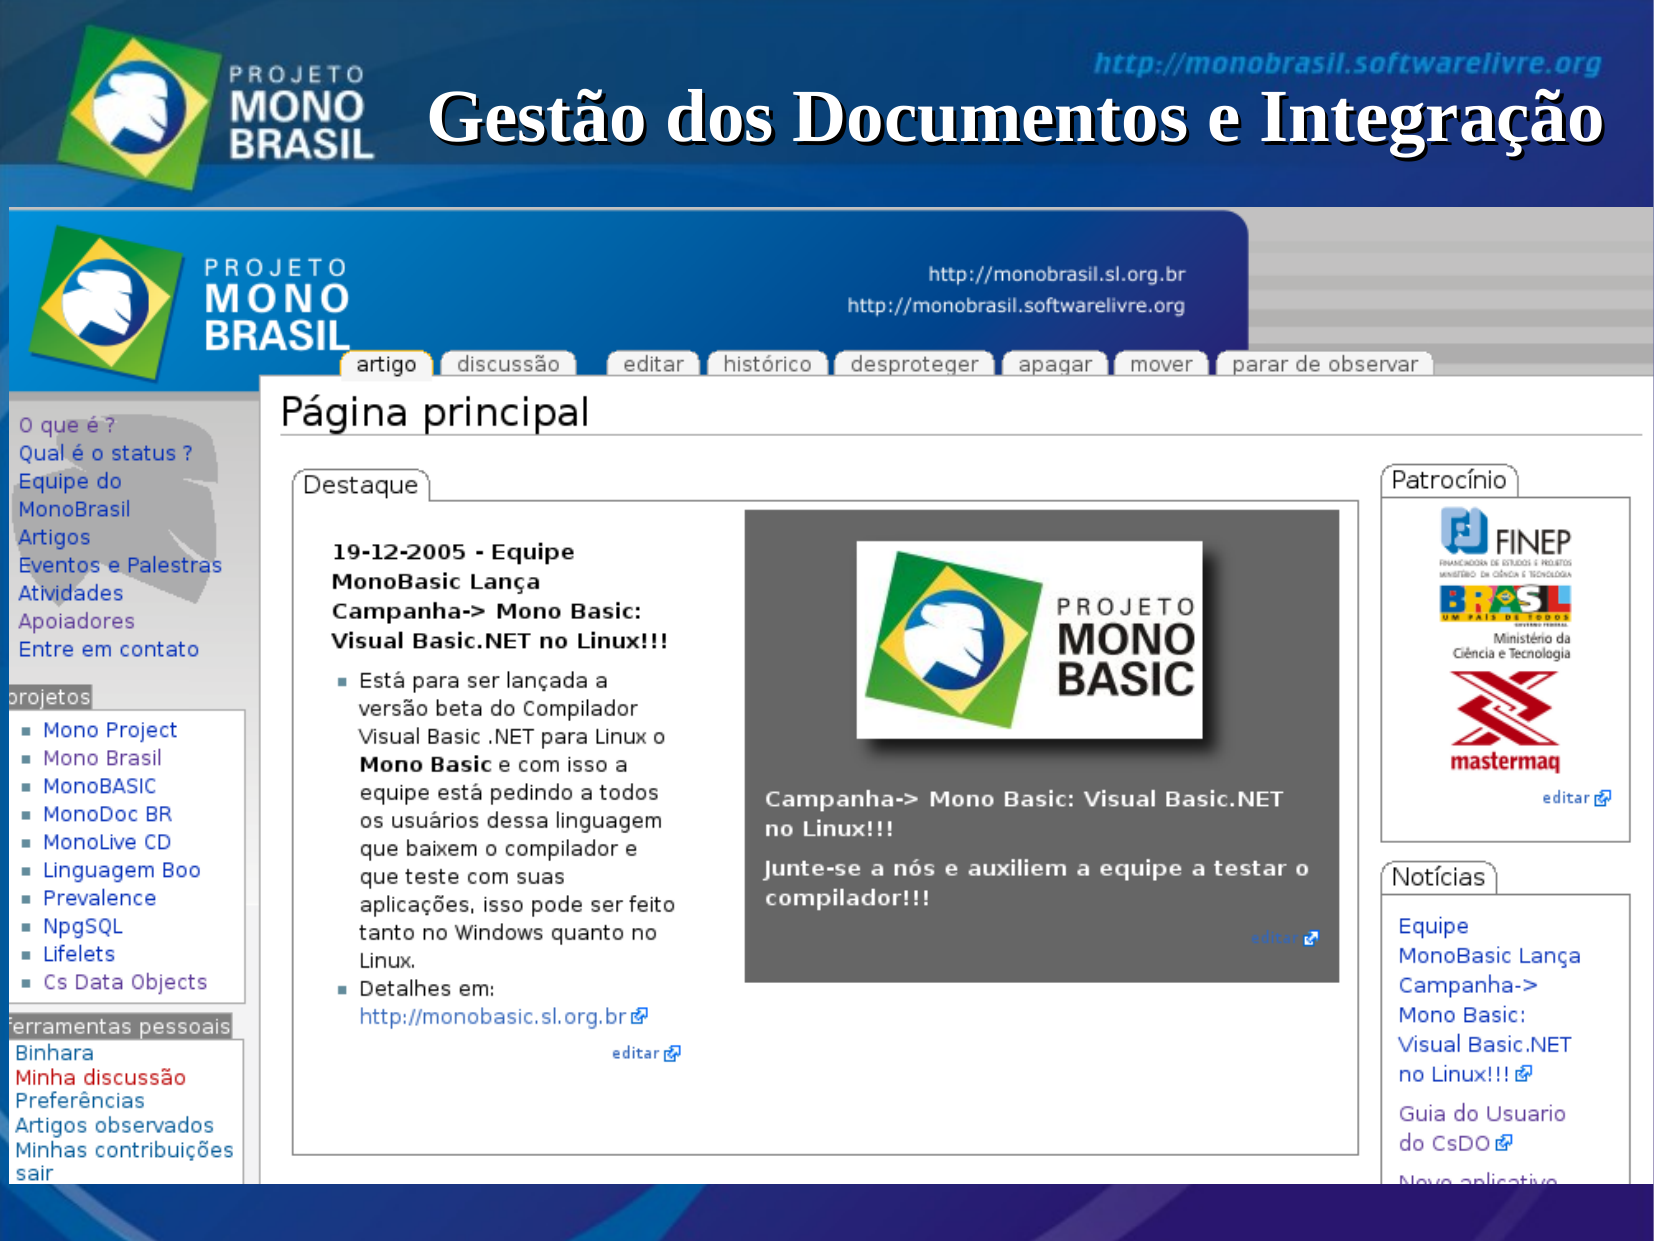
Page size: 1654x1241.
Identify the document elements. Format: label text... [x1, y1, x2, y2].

picture [0, 0, 1654, 1241]
title Gestão dos Documentos e Integração [222, 43, 1606, 191]
